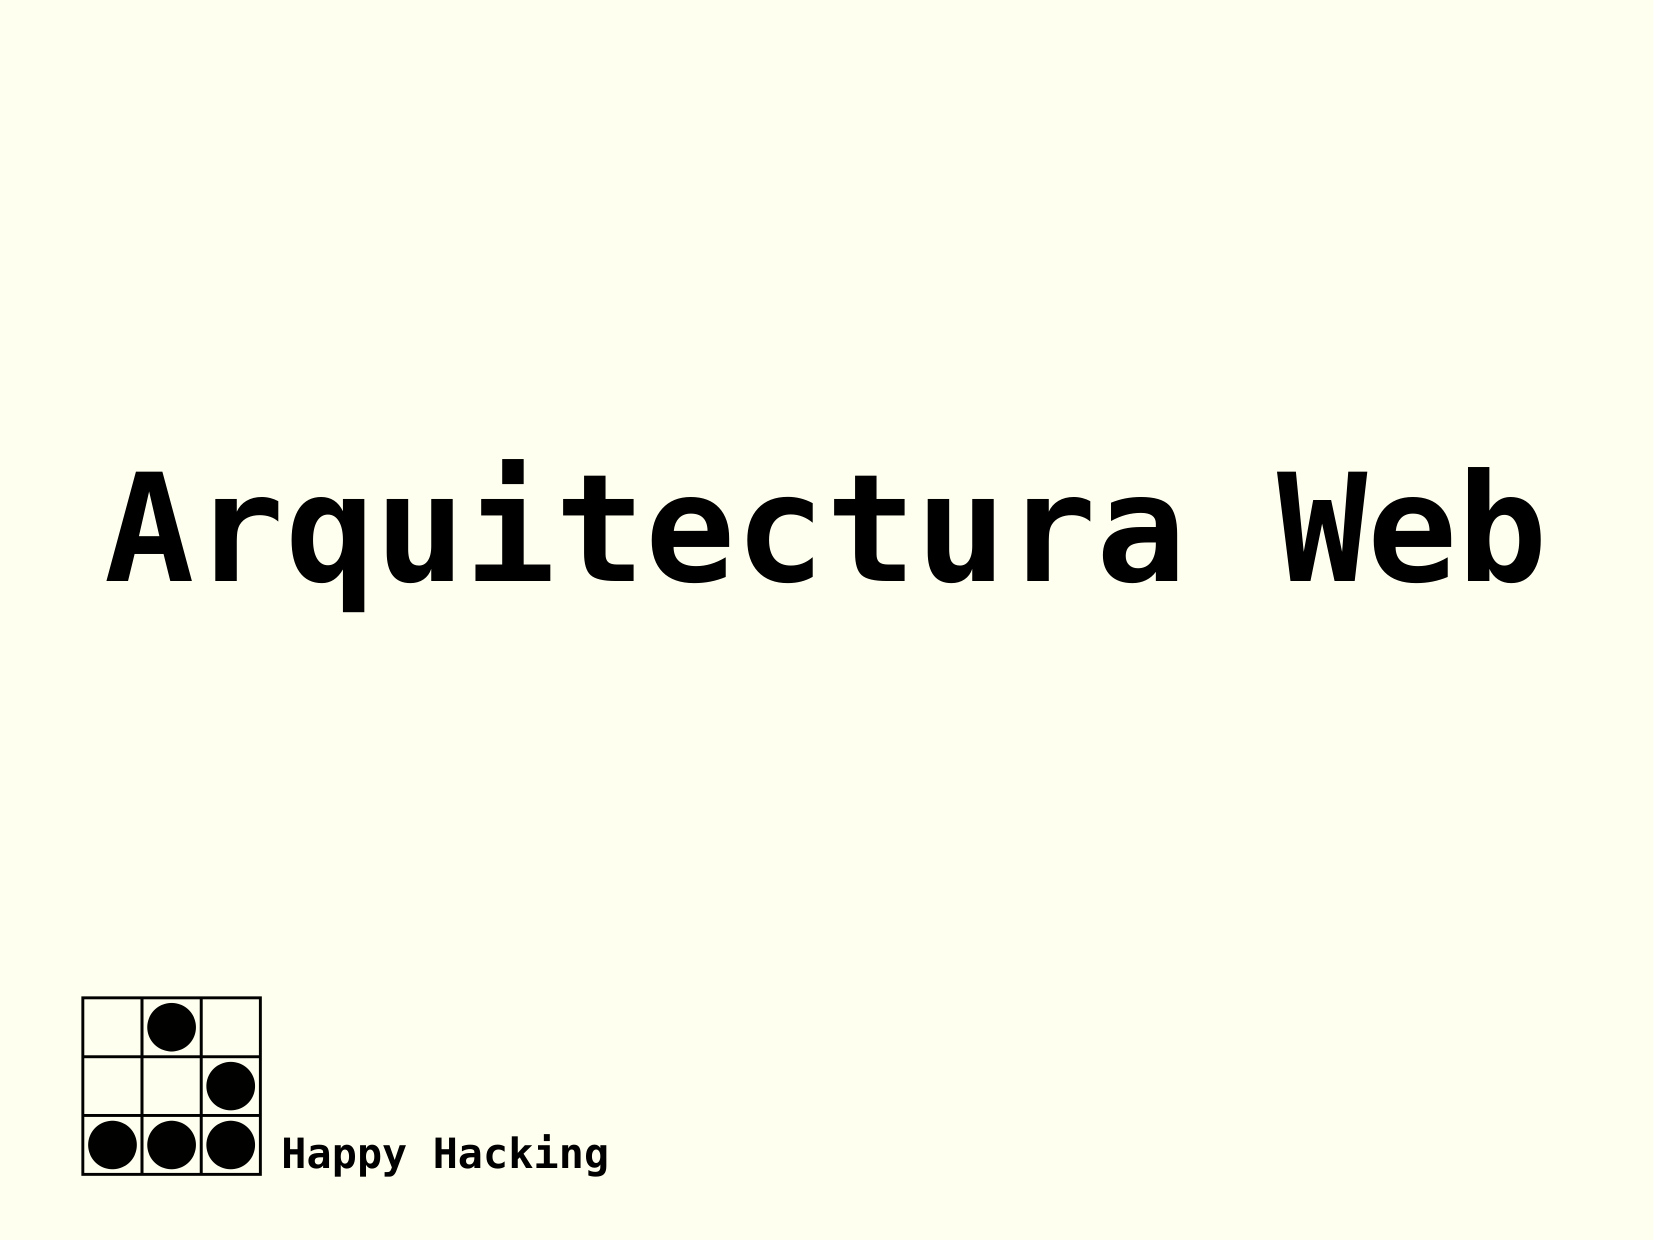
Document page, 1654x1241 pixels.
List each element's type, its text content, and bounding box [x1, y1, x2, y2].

text_box Happy Hacking [266, 1098, 657, 1187]
subtitle Arquitectura Web [82, 49, 1571, 1010]
picture [68, 983, 275, 1190]
